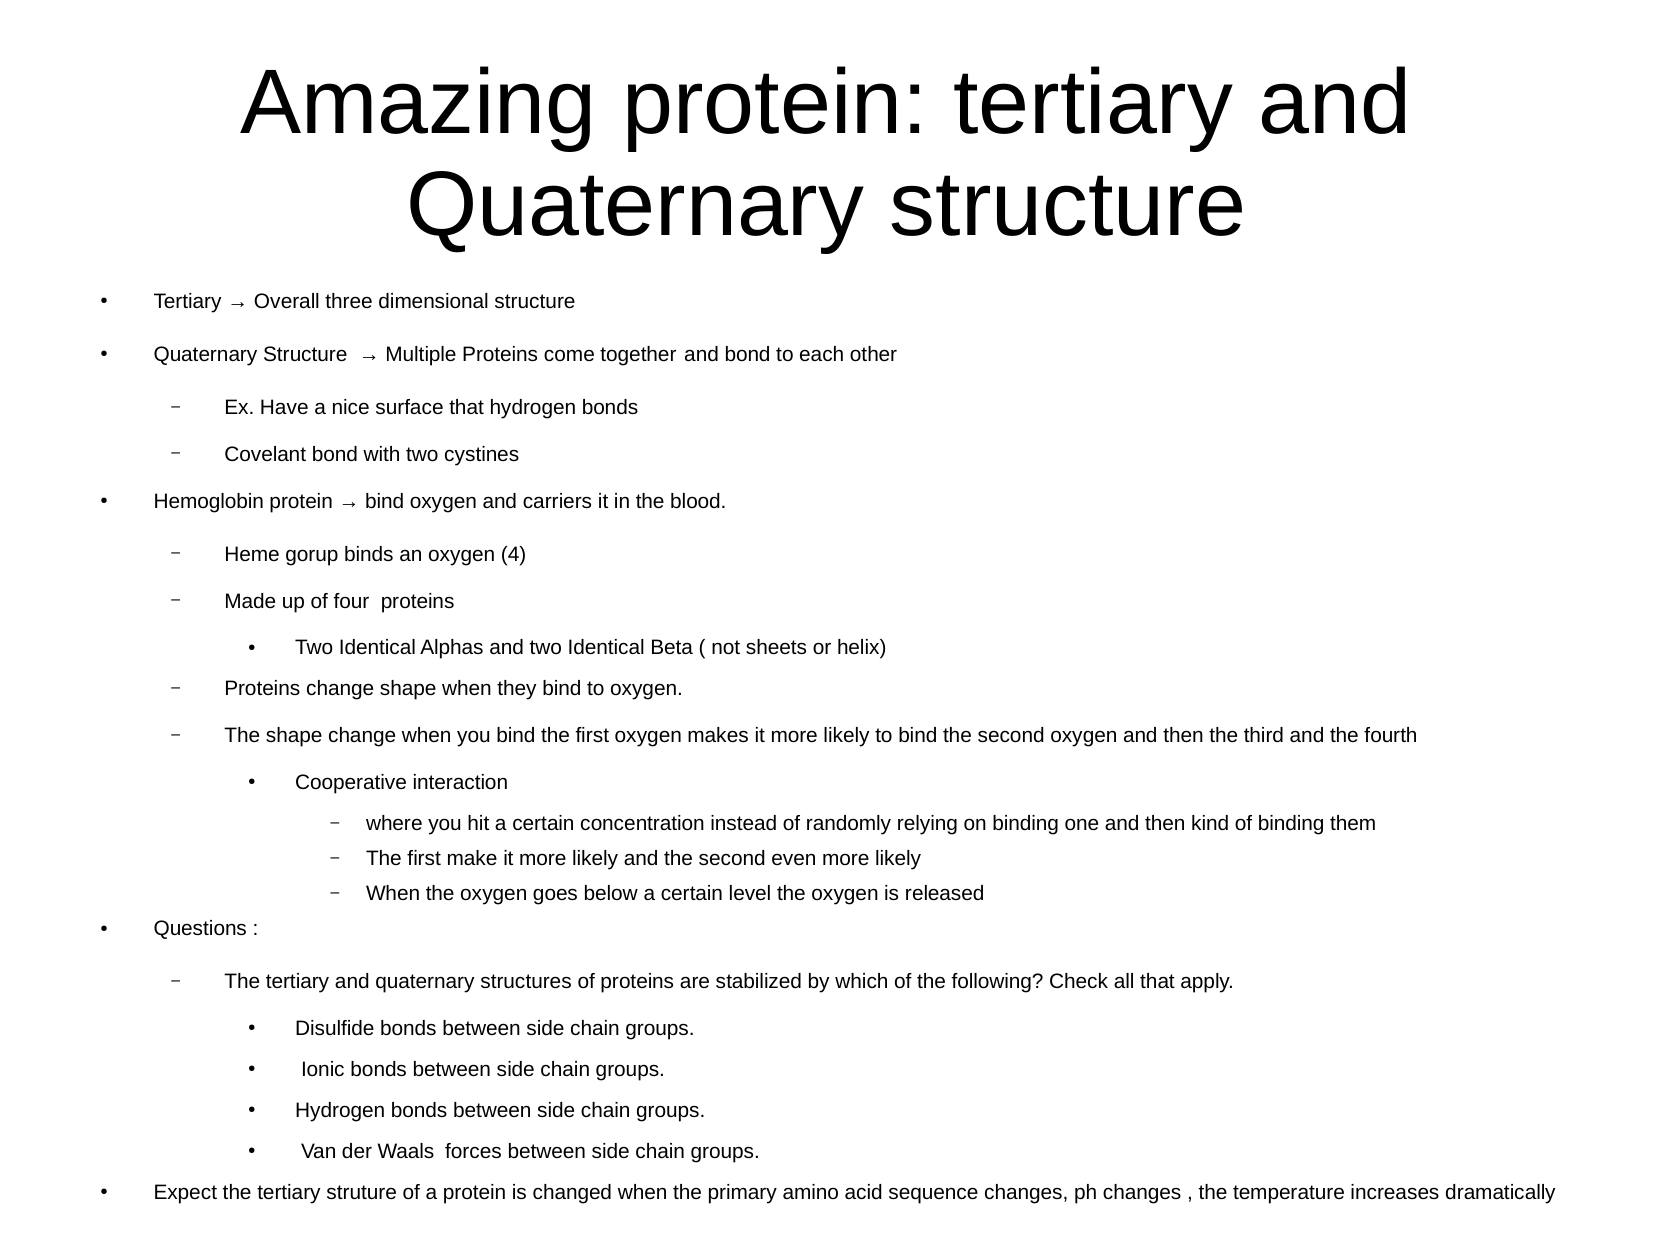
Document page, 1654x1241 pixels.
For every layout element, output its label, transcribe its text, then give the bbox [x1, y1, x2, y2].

title Amazing protein: tertiary and Quaternary structure [82, 49, 1571, 257]
list Tertiary → Overall three dimensional structure Quaternary Structure → Multiple Proteins come together and bond to each other Ex. Have a nice surface that hydrogen bonds Covelant bond with two cystines Hemoglobin protein → bind oxygen and carriers it in the blood. Heme gorup binds an oxygen (4) Made up of four proteins Two Identical Alphas and two Identical Beta ( not sheets or helix) Proteins change shape when they bind to oxygen. The shape change when you bind the first oxygen makes it more likely to bind the second oxygen and then the third and the fourth Cooperative interaction where you hit a certain concentration instead of randomly relying on binding one and then kind of binding them The first make it more likely and the second even more likely When the oxygen goes below a certain level the oxygen is released Questions : The tertiary and quaternary structures of proteins are stabilized by which of the following? Check all that apply. Disulfide bonds between side chain groups. Ionic bonds between side chain groups. Hydrogen bonds between side chain groups. Van der Waals forces between side chain groups. Expect the tertiary struture of a protein is changed when the primary amino acid sequence changes, ph changes , the temperature increases dramatically [82, 290, 1571, 1216]
